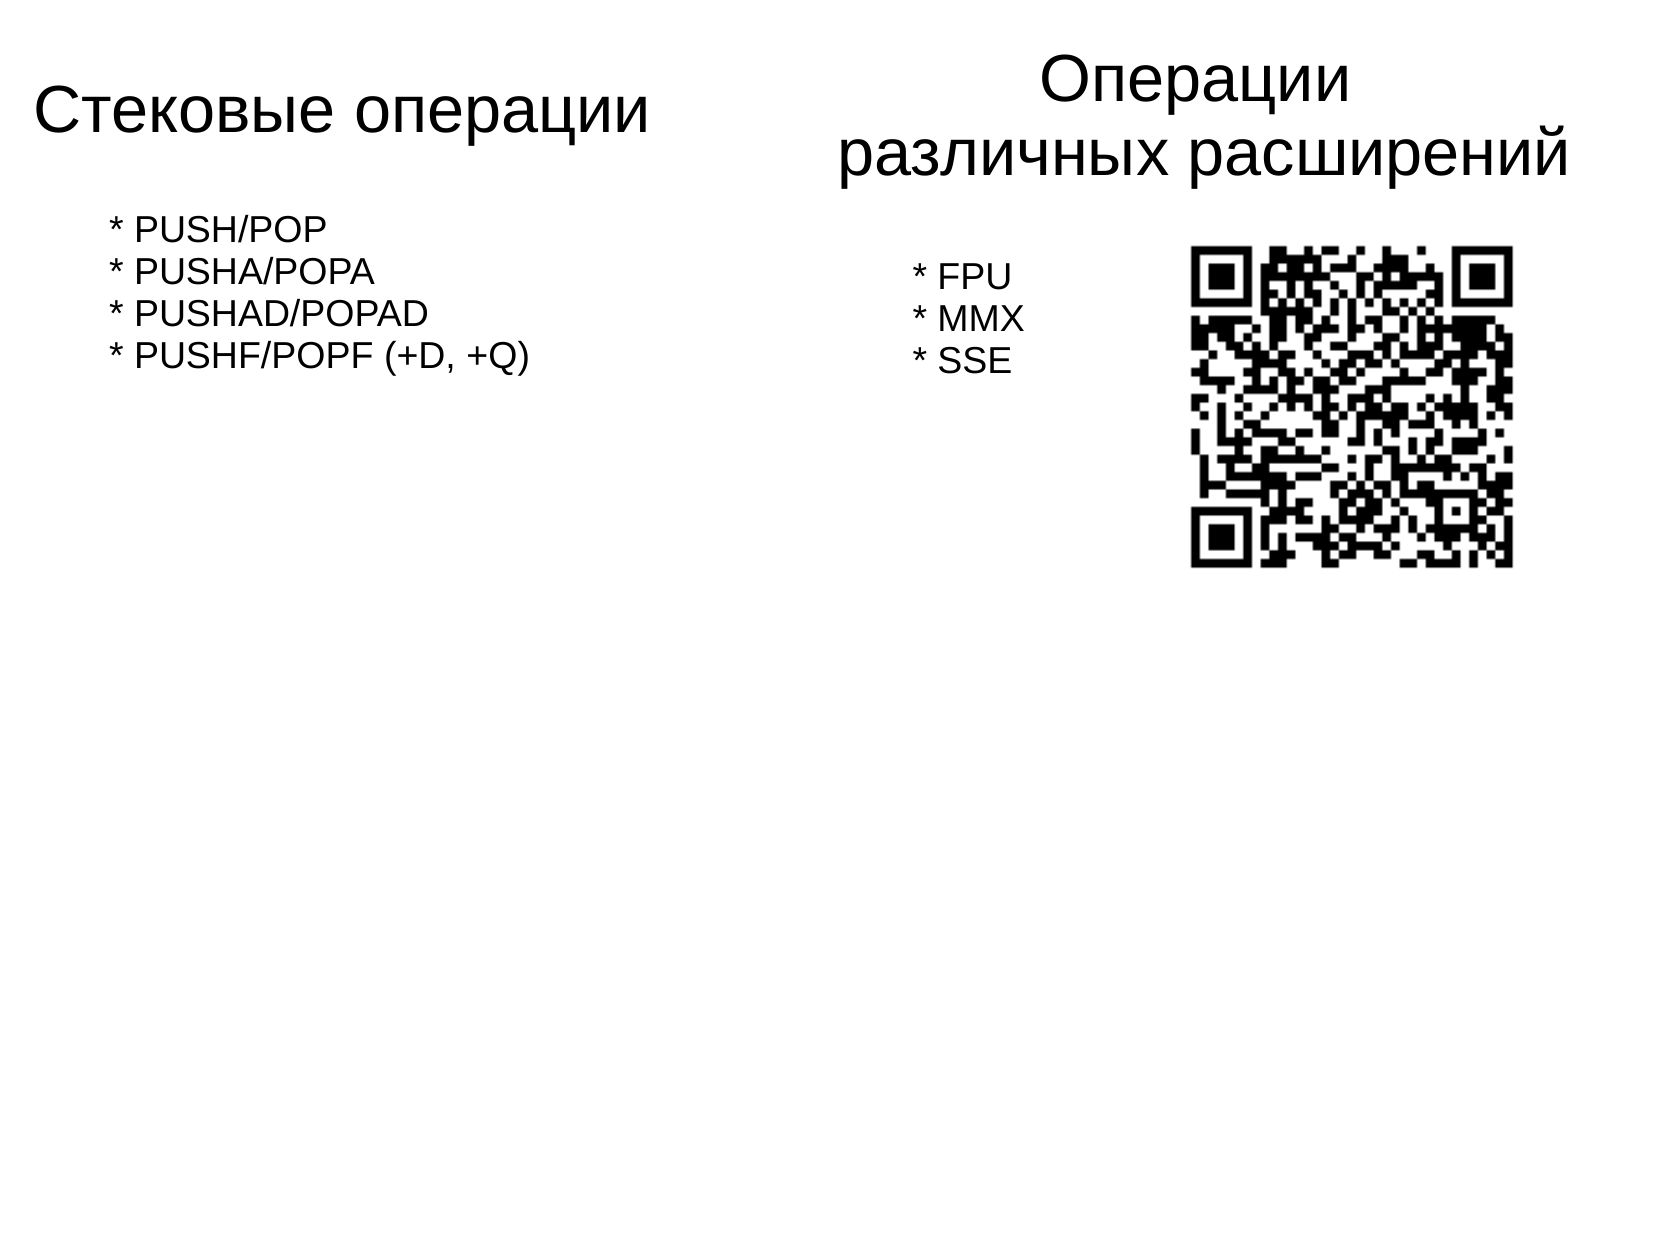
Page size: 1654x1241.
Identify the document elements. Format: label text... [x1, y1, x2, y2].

text_box * PUSH/POP * PUSHA/POPA * PUSHAD/POPAD * PUSHF/POPF (+D, +Q) [94, 200, 546, 382]
picture [1157, 212, 1548, 603]
title Операции различных расширений [460, 11, 1654, 219]
title Стековые операции [0, 5, 1087, 213]
text_box * FPU * MMX * SSE [897, 248, 1040, 429]
